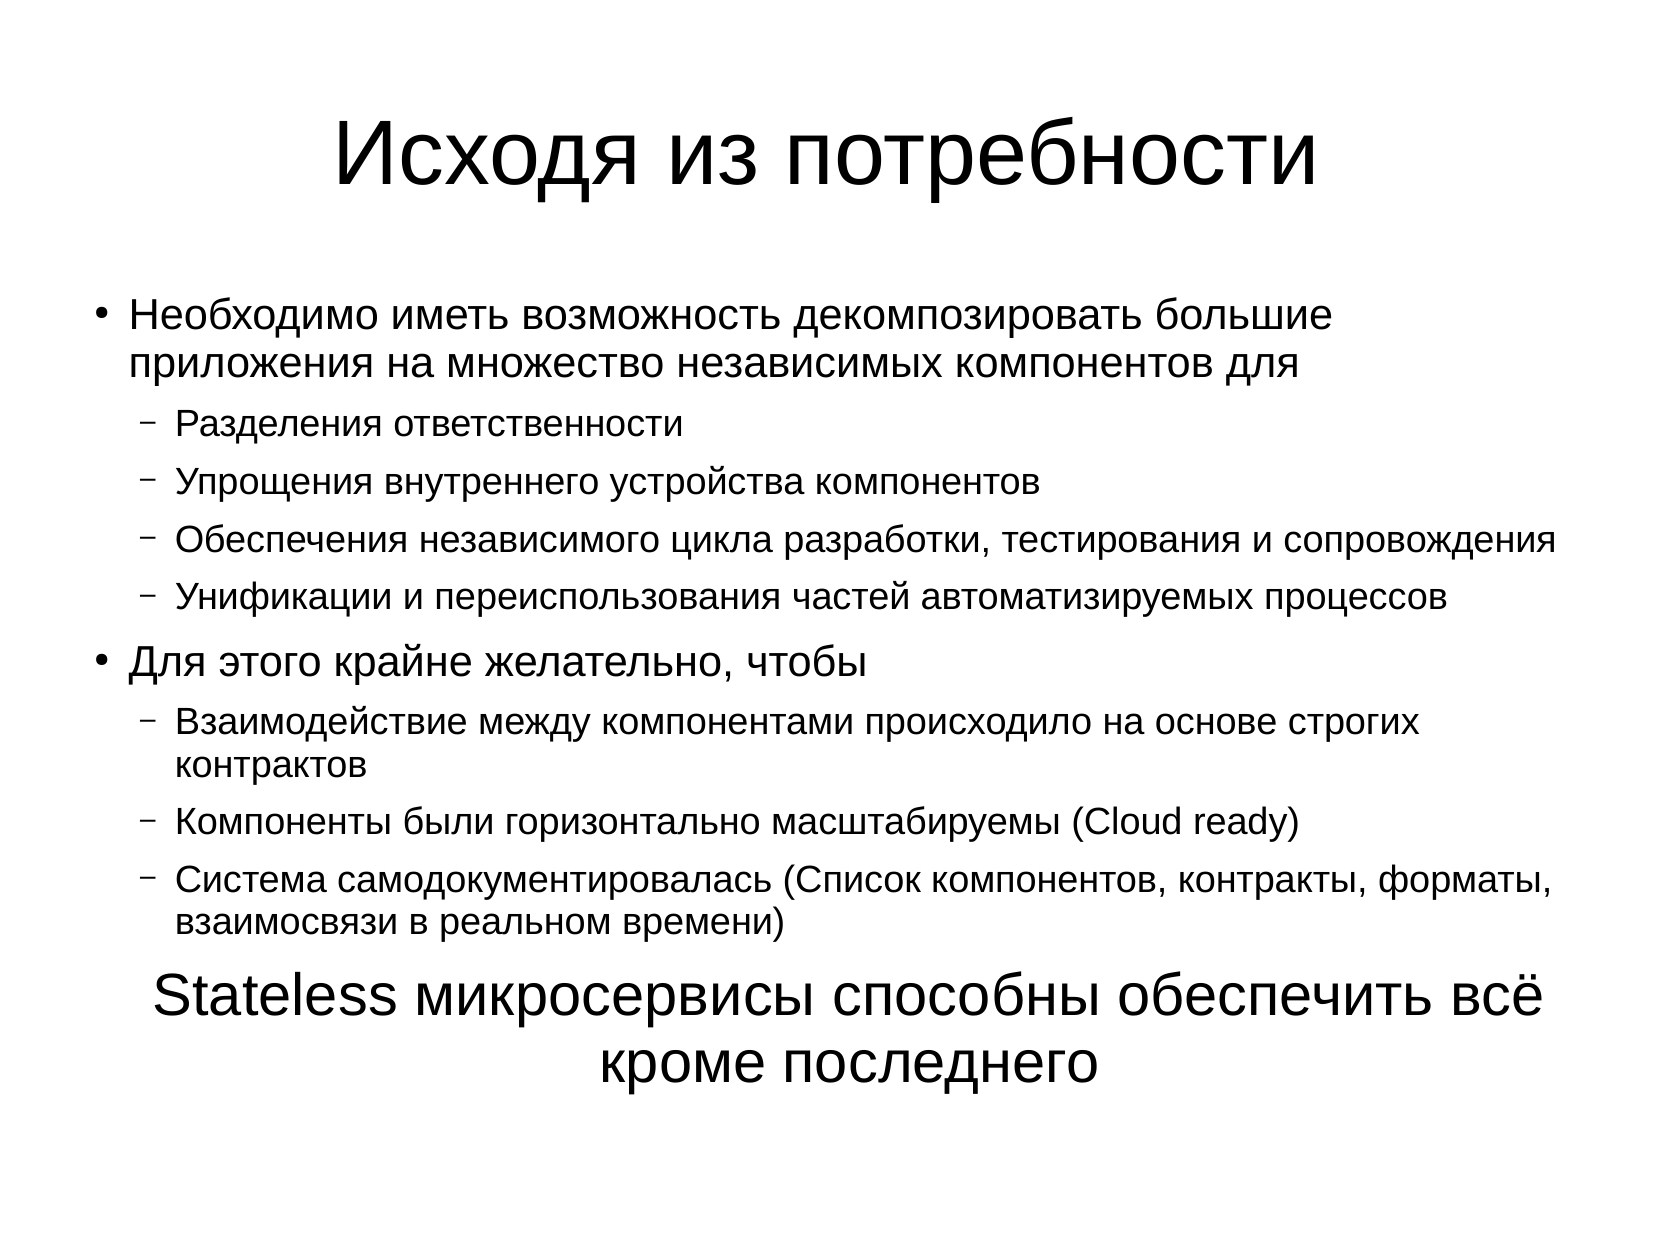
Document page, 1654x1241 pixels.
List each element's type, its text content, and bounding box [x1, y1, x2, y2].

list Необходимо иметь возможность декомпозировать большие приложения на множество независимых компонентов для Разделения ответственности Упрощения внутреннего устройства компонентов Обеспечения независимого цикла разработки, тестирования и сопровождения Унификации и переиспользования частей автоматизируемых процессов Для этого крайне желательно, чтобы Взаимодействие между компонентами происходило на основе строгих контрактов Компоненты были горизонтально масштабируемы (Cloud ready) Система самодокументировалась (Список компонентов, контракты, форматы, взаимосвязи в реальном времени) Stateless микросервисы способны обеспечить всё кроме последнего [82, 290, 1571, 1126]
title Исходя из потребности [82, 49, 1571, 257]
